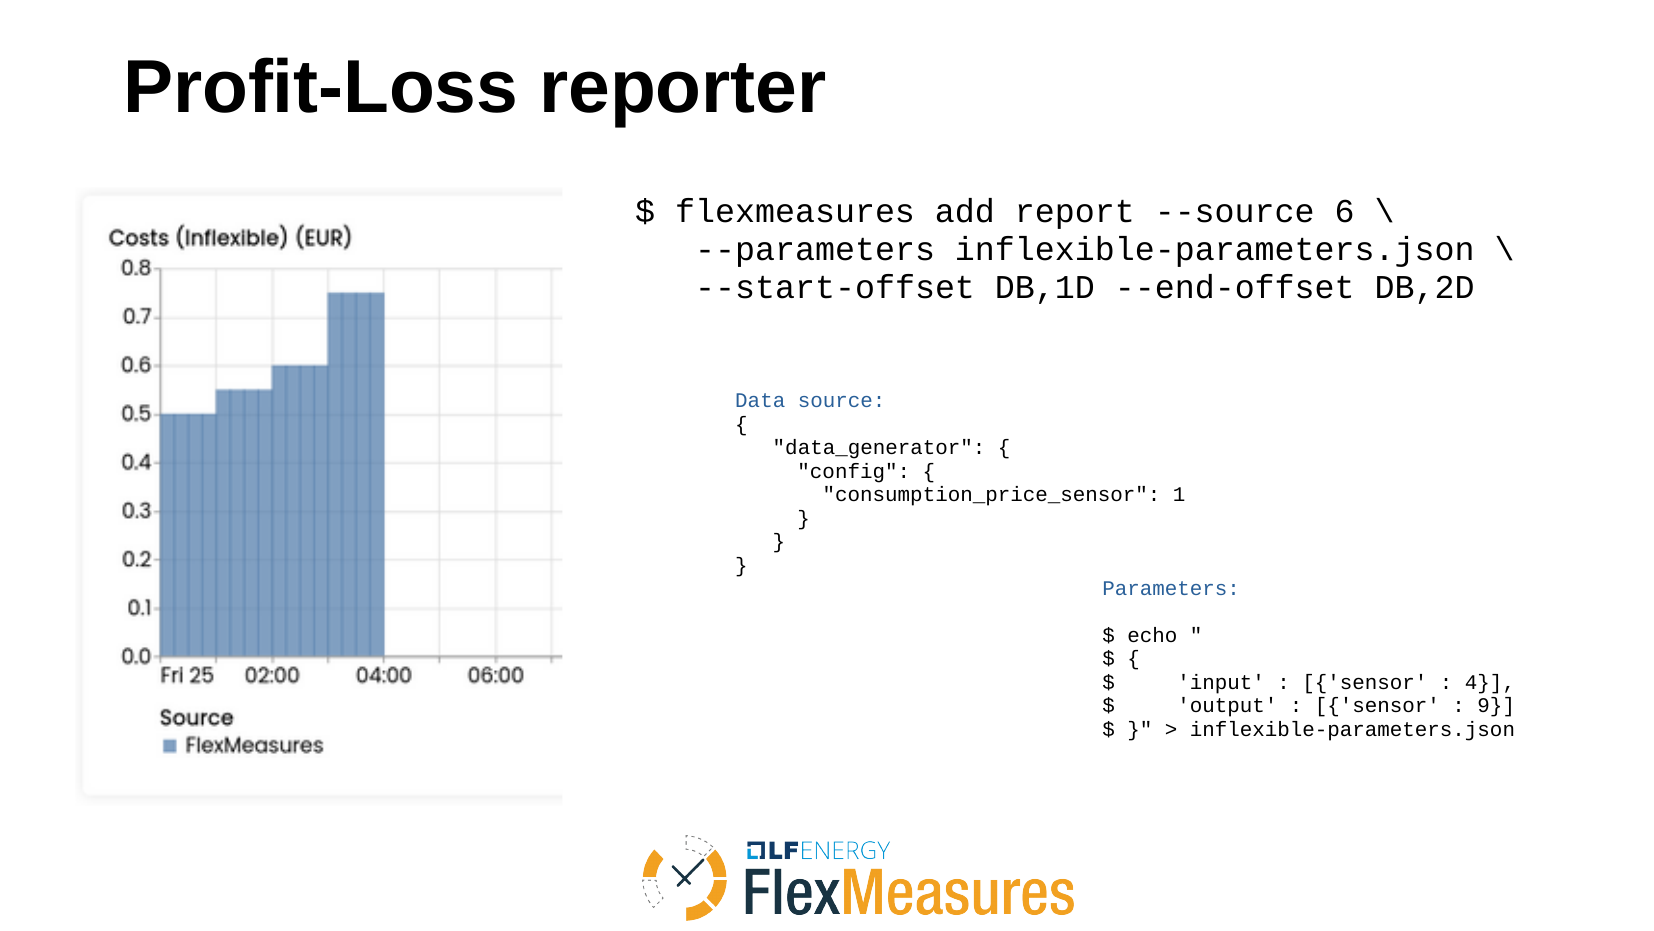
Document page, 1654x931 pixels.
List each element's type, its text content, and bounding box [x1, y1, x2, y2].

text_box Parameters: $ echo " $ { $ 'input' : [{'sensor' : 4}], $ 'output' : [{'sensor' : 9}] $ }" > inflexible-parameters.json [1087, 570, 1530, 751]
text_box Profit-Loss reporter [37, 37, 867, 221]
text_box Data source: { "data_generator": { "config": { "consumption_price_sensor": 1 } } } [720, 383, 1201, 586]
picture [642, 835, 1074, 921]
text_box $ flexmeasures add report --source 6 \ --parameters inflexible-parameters.json \ --start-offset DB,1D --end-offset DB,2D [620, 187, 1538, 338]
picture [75, 187, 563, 806]
